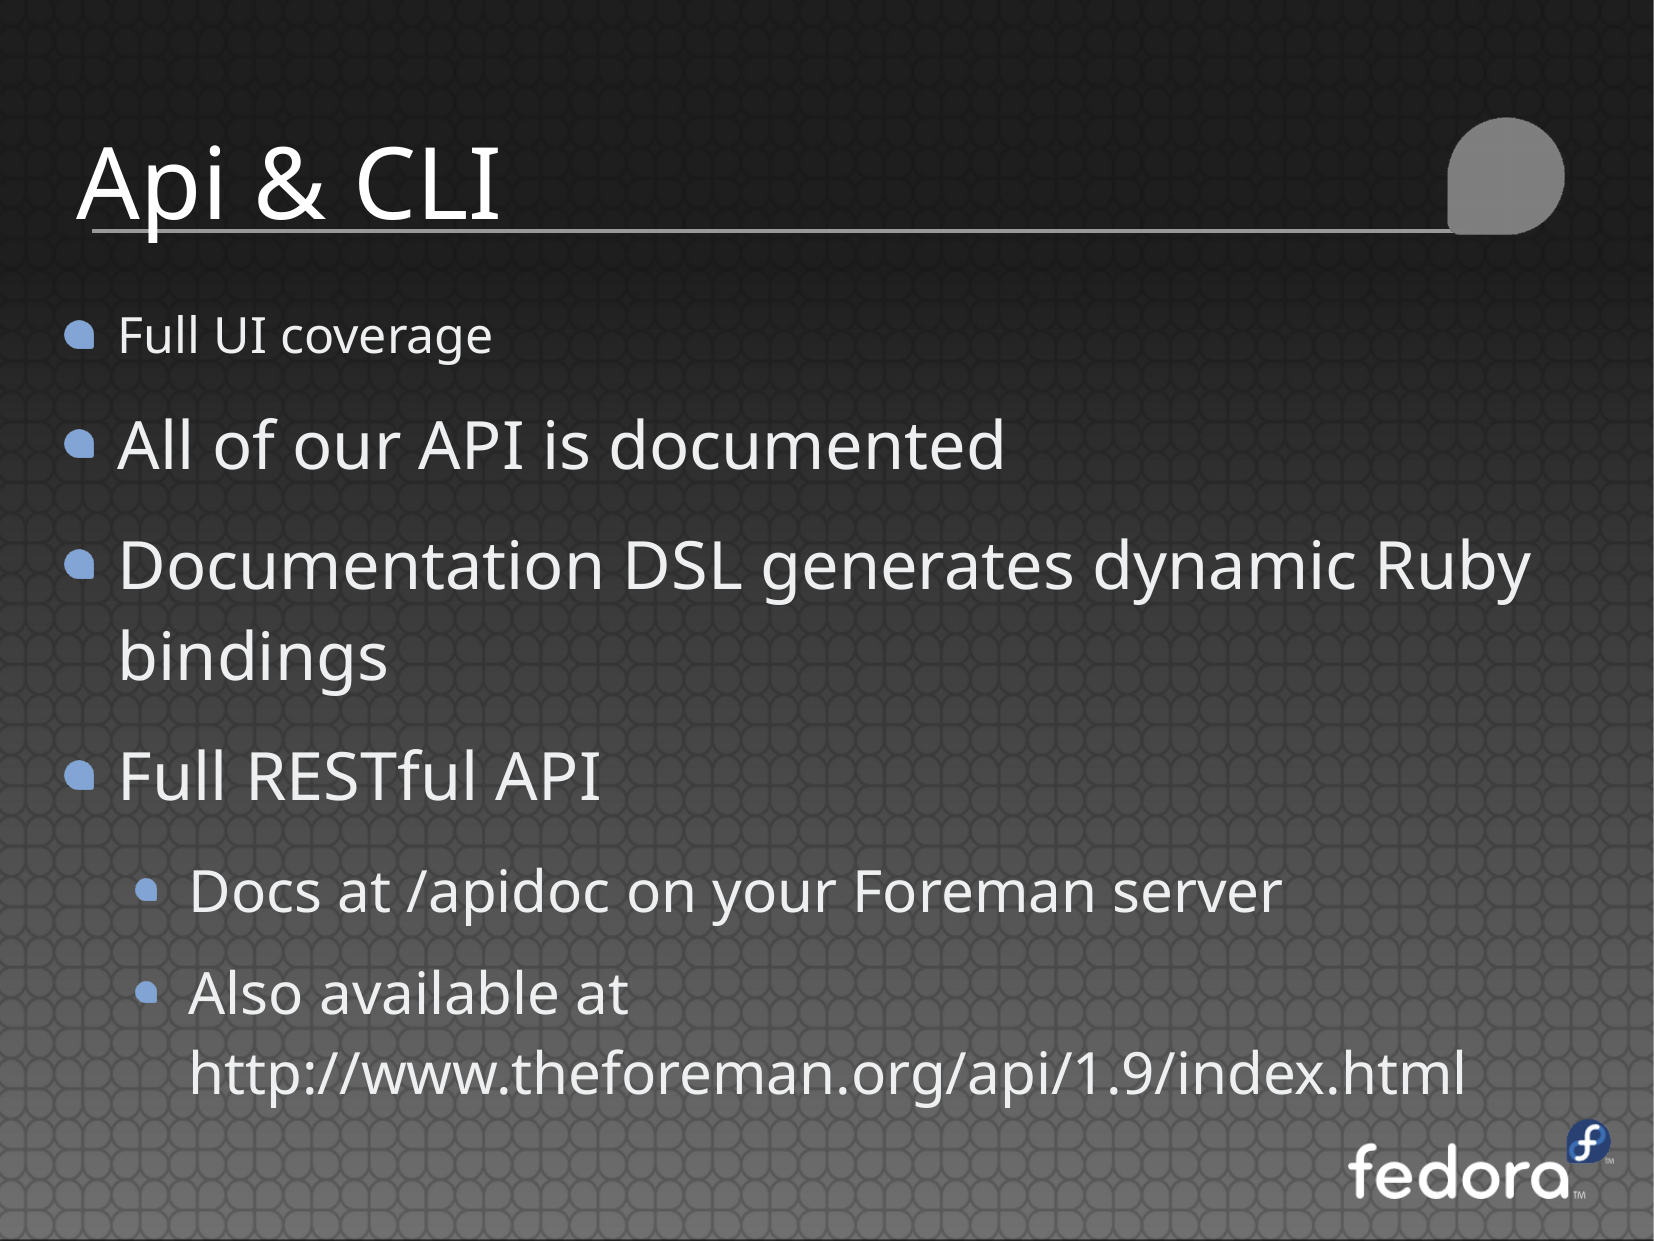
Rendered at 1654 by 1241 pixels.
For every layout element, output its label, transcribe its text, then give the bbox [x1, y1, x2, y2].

title Api & CLI [76, 112, 1566, 249]
list Full UI coverage All of our API is documented Documentation DSL generates dynamic Ruby bindings Full RESTful API Docs at /apidoc on your Foreman server Also available at http://www.theforeman.org/api/1.9/index.html [46, 300, 1536, 1105]
picture [0, 0, 1654, 1241]
